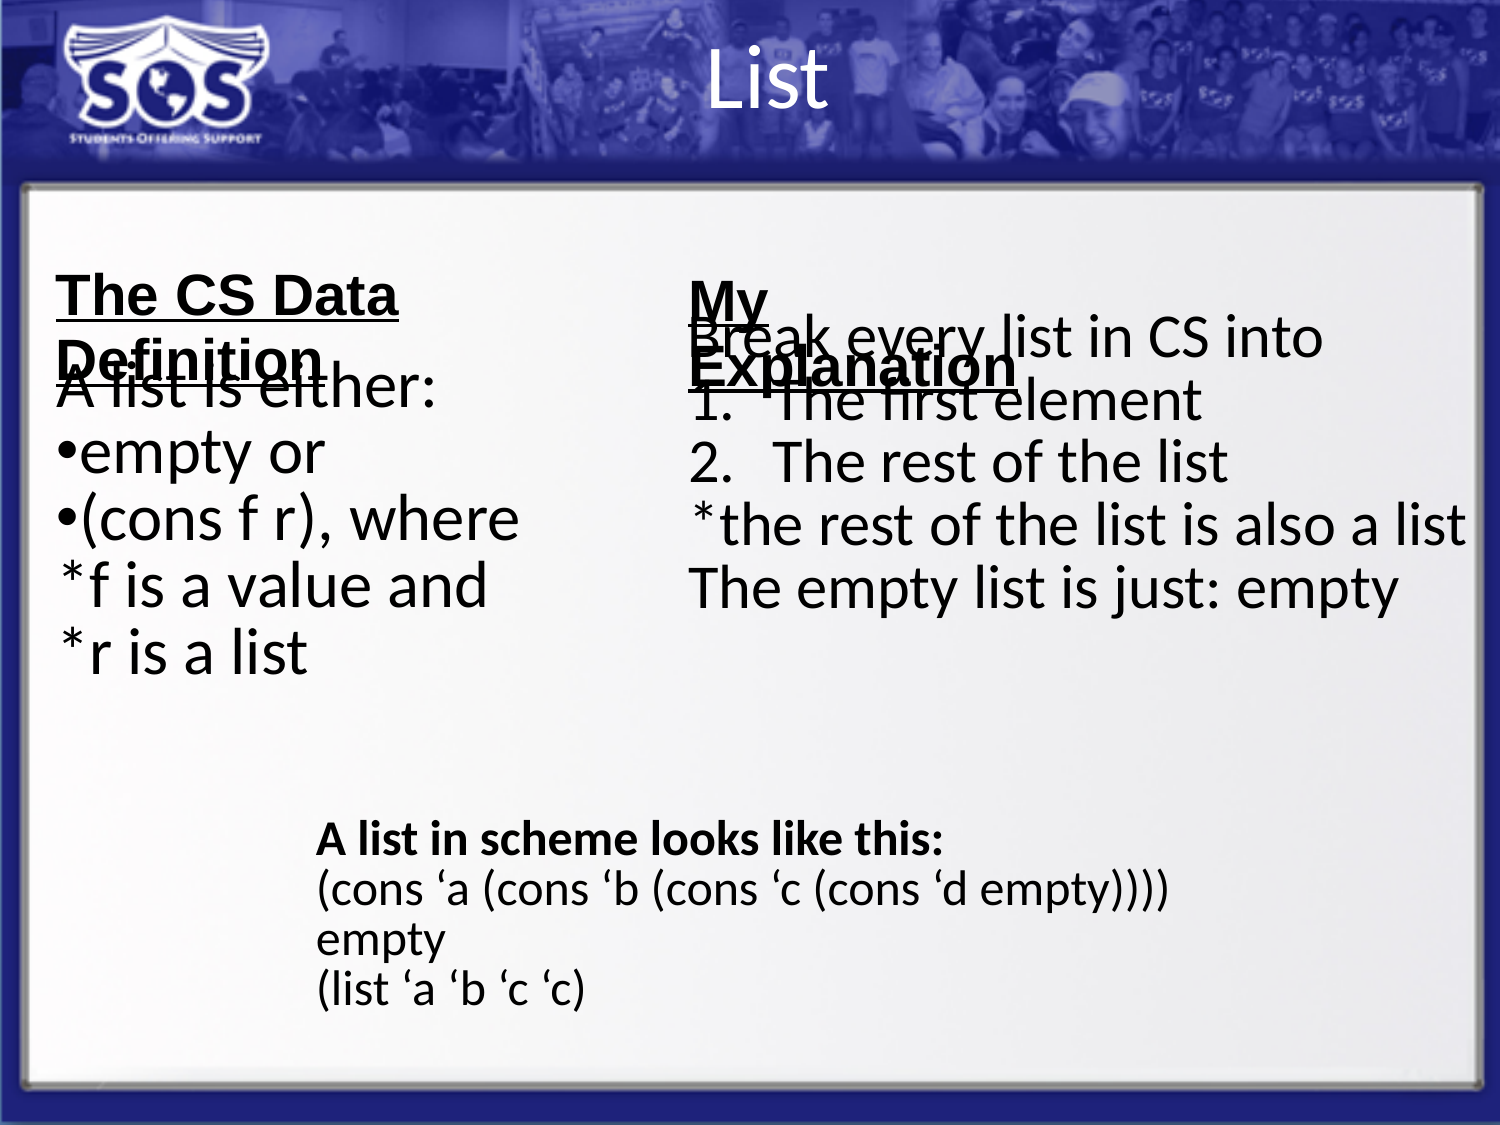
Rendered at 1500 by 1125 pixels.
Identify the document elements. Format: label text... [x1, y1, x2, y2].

text_box Break every list in CS into The first element The rest of the list *the rest of the list is also a list The empty list is just: empty [673, 261, 1500, 807]
text_box A list in scheme looks like this: (cons ‘a (cons ‘b (cons ‘c (cons ‘d empty)))) empty (list ‘a ‘b ‘c ‘c) [301, 810, 1388, 1068]
text_box List [324, 30, 1212, 157]
text_box The CS Data Definition [41, 255, 620, 342]
picture [0, 0, 1500, 1125]
text_box A list is either: empty or (cons f r), where *f is a value and *r is a list [41, 349, 587, 769]
